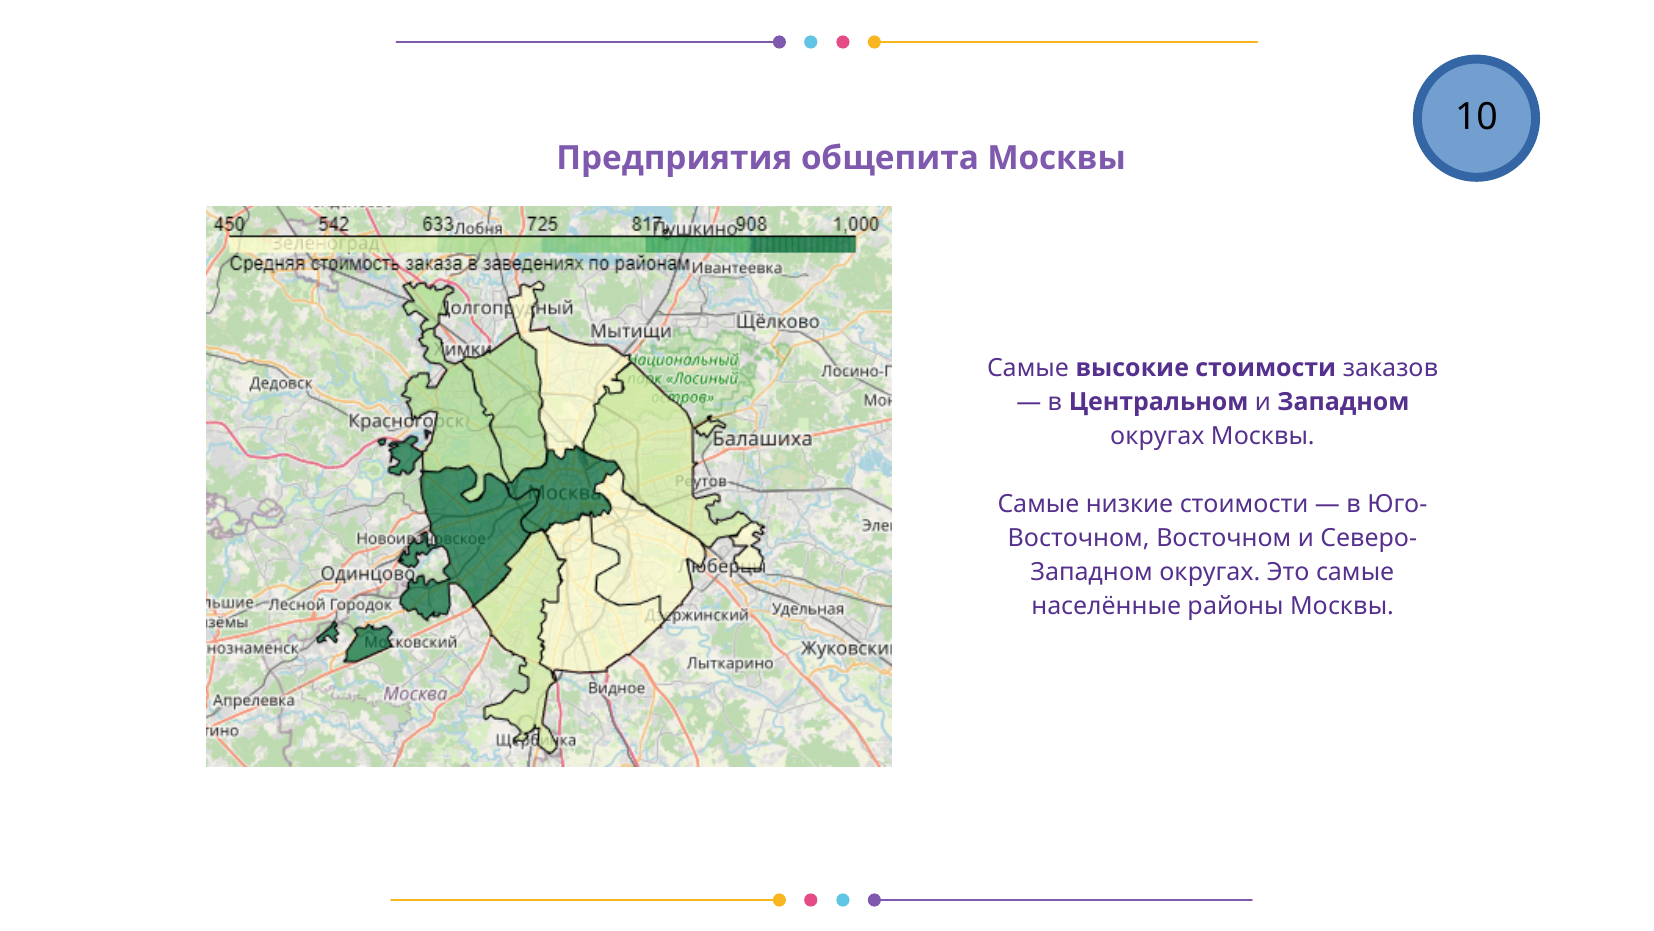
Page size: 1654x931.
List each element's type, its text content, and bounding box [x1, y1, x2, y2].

title Самые высокие стоимости заказов — в Центральном и Западном округах Москвы. Самые низкие стоимости — в Юго-Восточном, Восточном и Северо-Западном округах. Это самые населённые районы Москвы. [978, 281, 1447, 691]
picture [206, 206, 892, 767]
title Предприятия общепита Москвы [501, 118, 1182, 196]
text_box <number> [1417, 89, 1536, 148]
text_box [1425, 59, 1528, 89]
text_box [1425, 148, 1528, 178]
